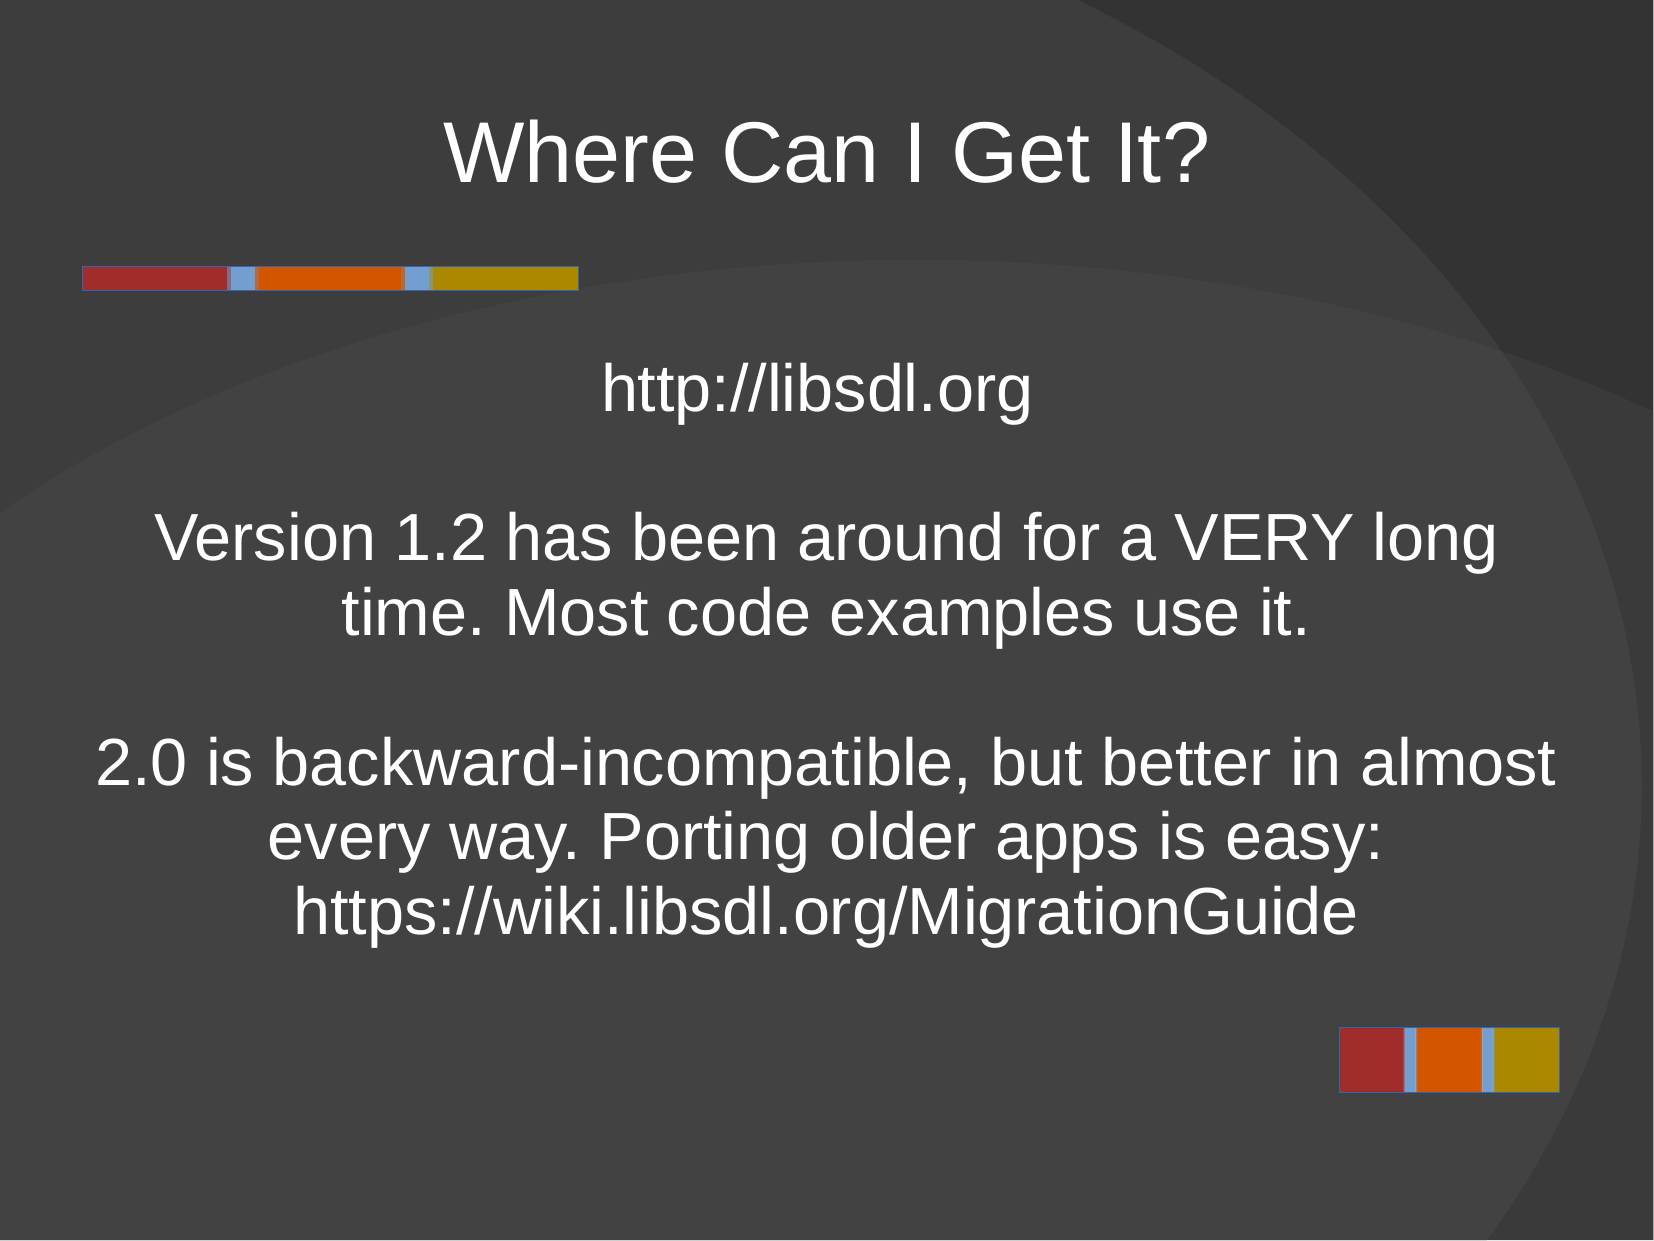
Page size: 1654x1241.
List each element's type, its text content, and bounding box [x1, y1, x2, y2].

picture [1340, 1028, 1559, 1092]
title Where Can I Get It? [82, 49, 1571, 257]
subtitle http://libsdl.org Version 1.2 has been around for a VERY long time. Most code examples use it. 2.0 is backward-incompatible, but better in almost every way. Porting older apps is easy: https://wiki.libsdl.org/MigrationGuide [82, 290, 1571, 1010]
picture [83, 267, 578, 290]
